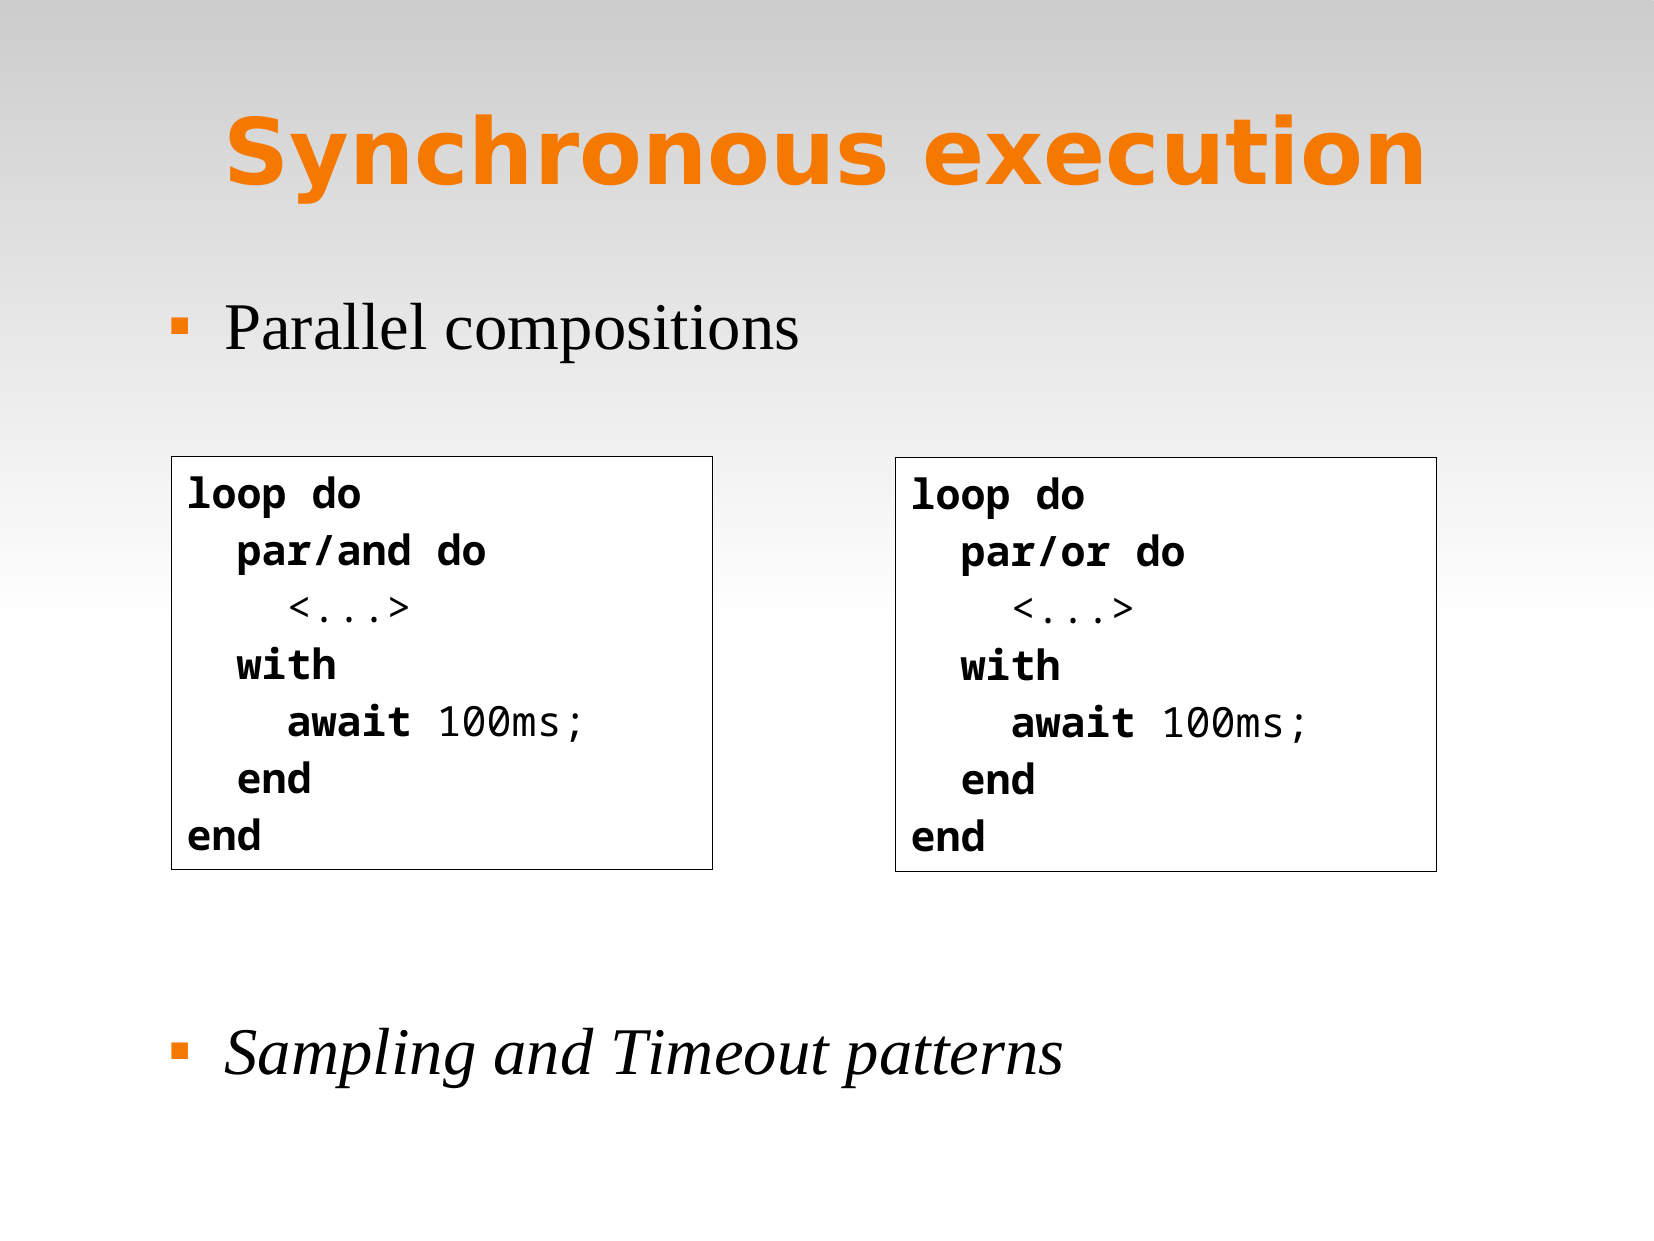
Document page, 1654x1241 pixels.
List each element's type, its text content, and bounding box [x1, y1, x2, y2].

text_box loop do par/or do <...> with await 100ms; end end [895, 457, 1437, 820]
list Parallel compositions Sampling and Timeout patterns [82, 290, 1571, 1143]
text_box loop do par/and do <...> with await 100ms; end end [171, 456, 713, 818]
title Synchronous execution [82, 49, 1571, 257]
